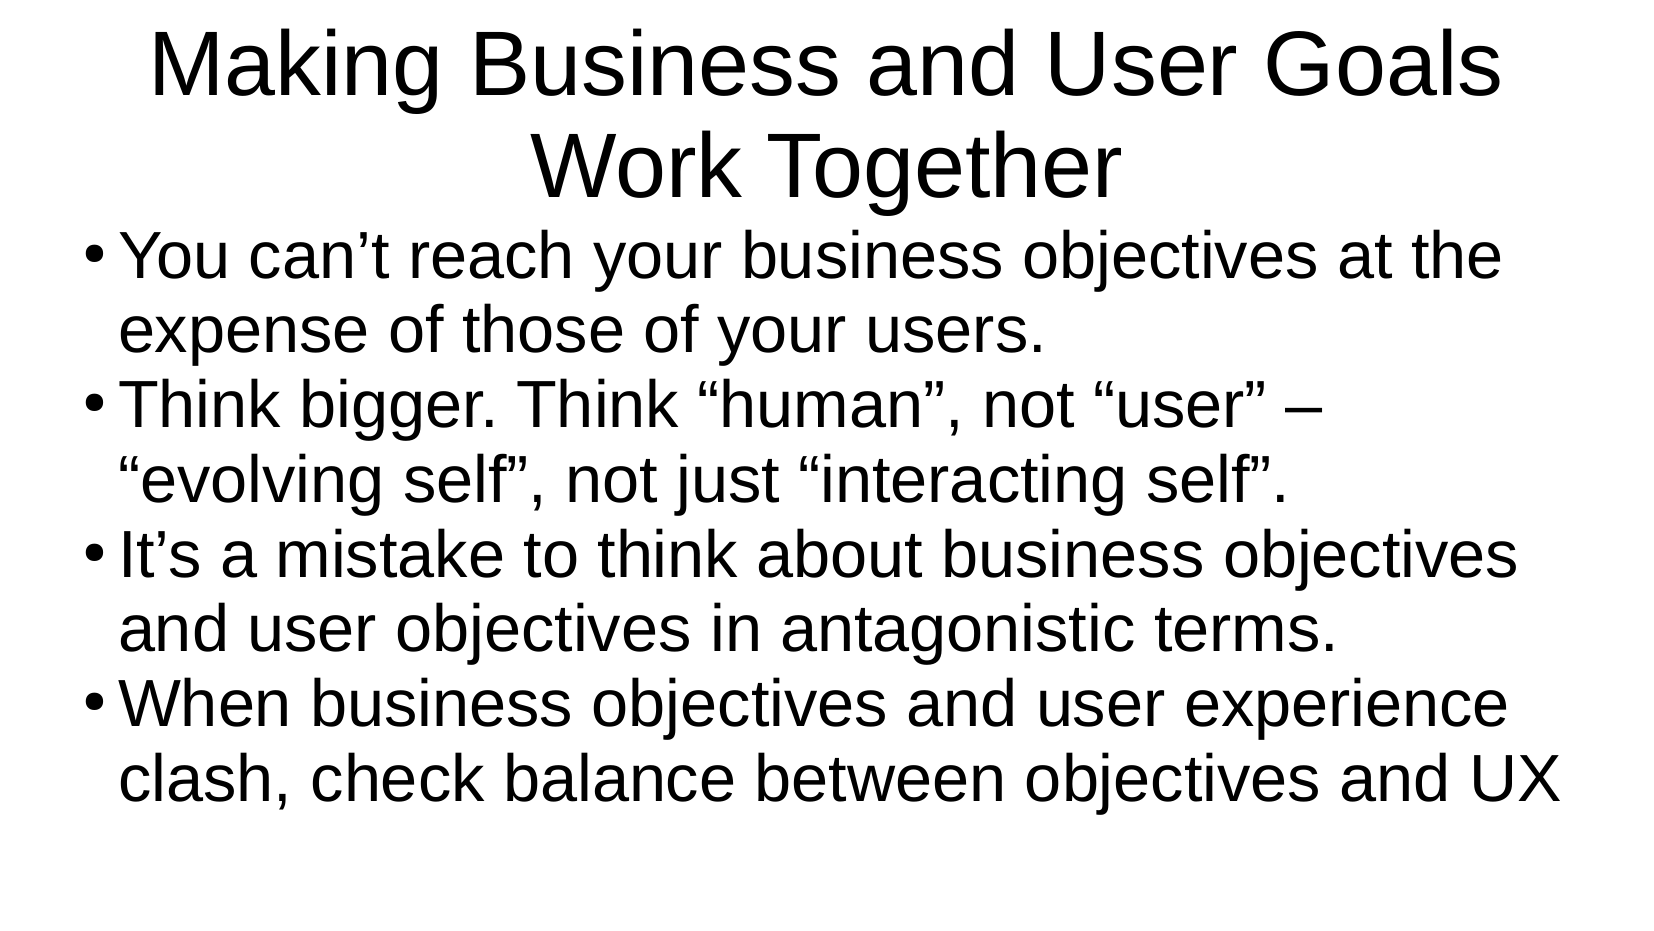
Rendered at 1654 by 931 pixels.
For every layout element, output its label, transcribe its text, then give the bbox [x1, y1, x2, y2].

subtitle You can’t reach your business objectives at the expense of those of your users. Think bigger. Think “human”, not “user” – “evolving self”, not just “interacting self”. It’s a mistake to think about business objectives and user objectives in antagonistic terms. When business objectives and user experience clash, check balance between objectives and UX [82, 217, 1571, 816]
title Making Business and User Goals Work Together [82, 12, 1571, 217]
